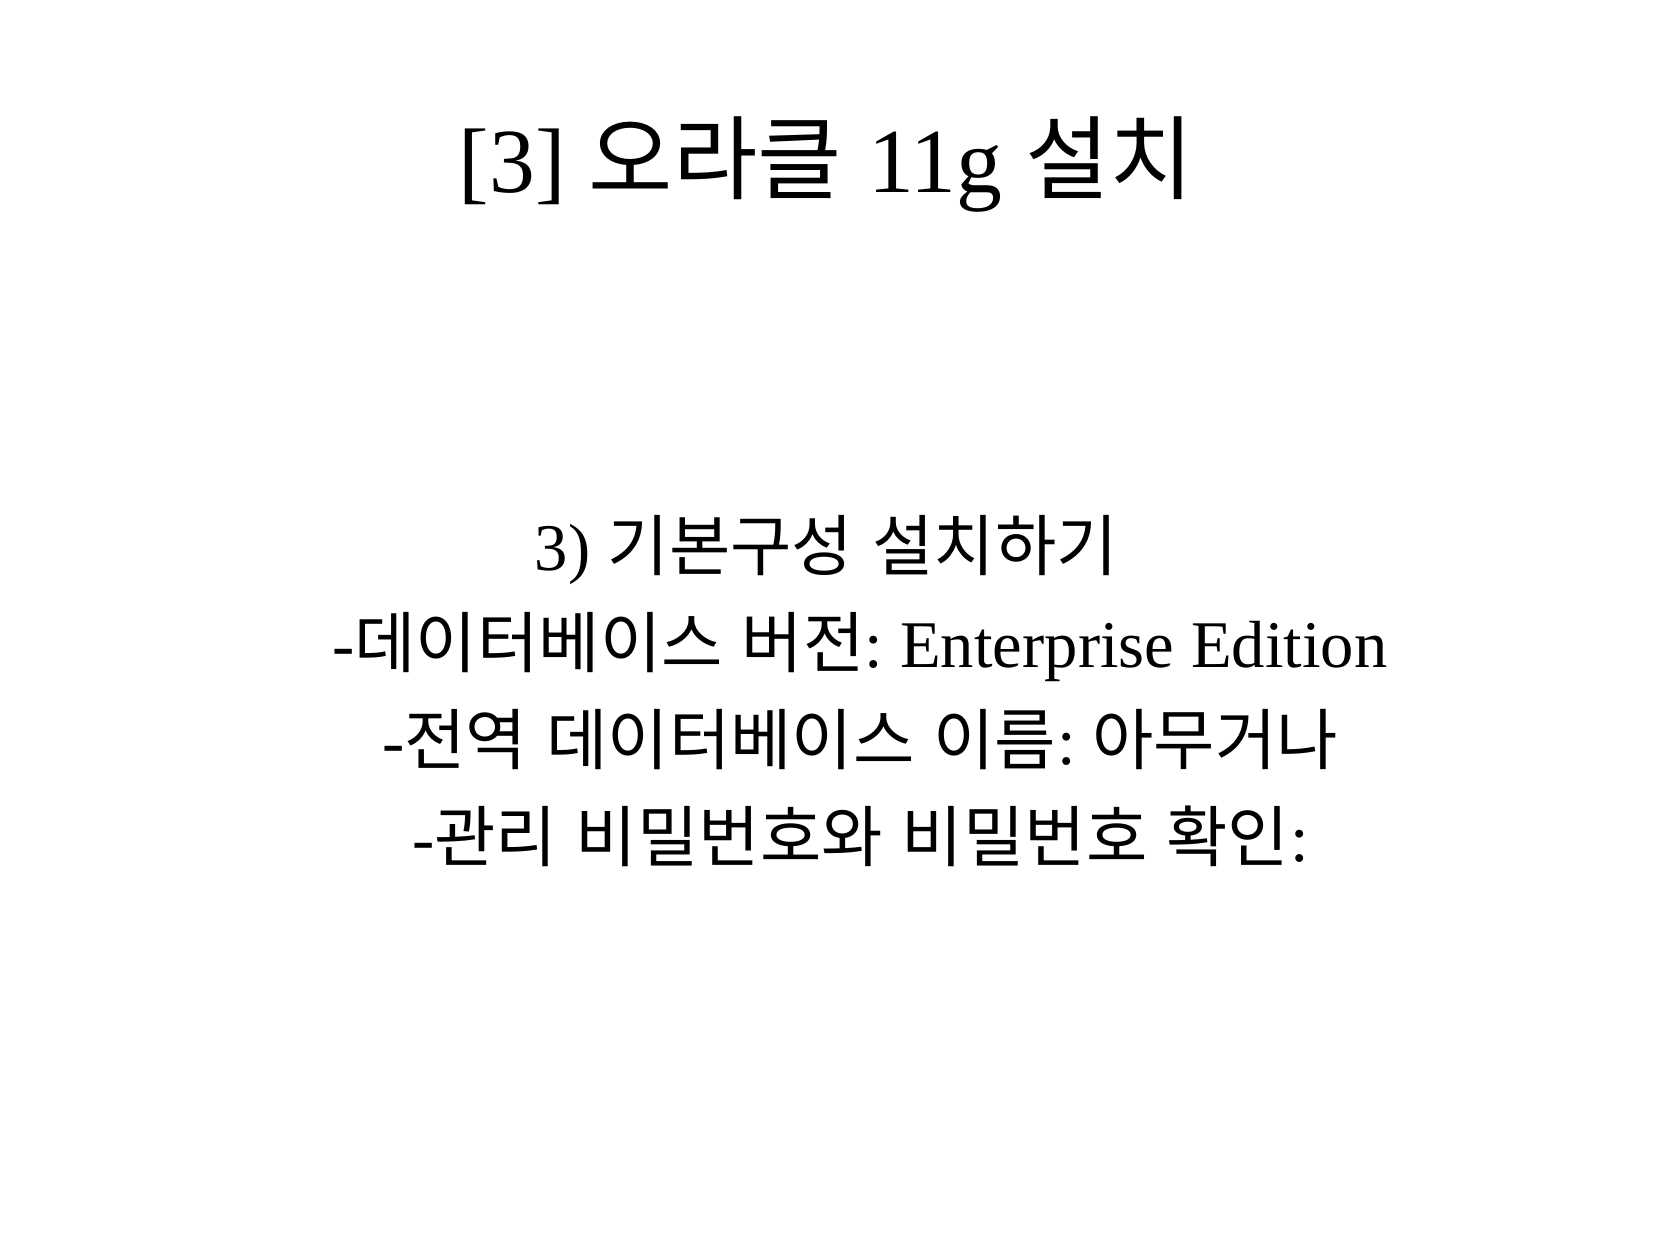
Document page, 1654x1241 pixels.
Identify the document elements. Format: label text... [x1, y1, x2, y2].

subtitle 3) 기본구성 설치하기 -데이터베이스 버전: Enterprise Edition -전역 데이터베이스 이름: 아무거나 -관리 비밀번호와 비밀번호 확인: [82, 290, 1571, 1010]
title [3] 오라클 11g 설치 [82, 49, 1571, 257]
